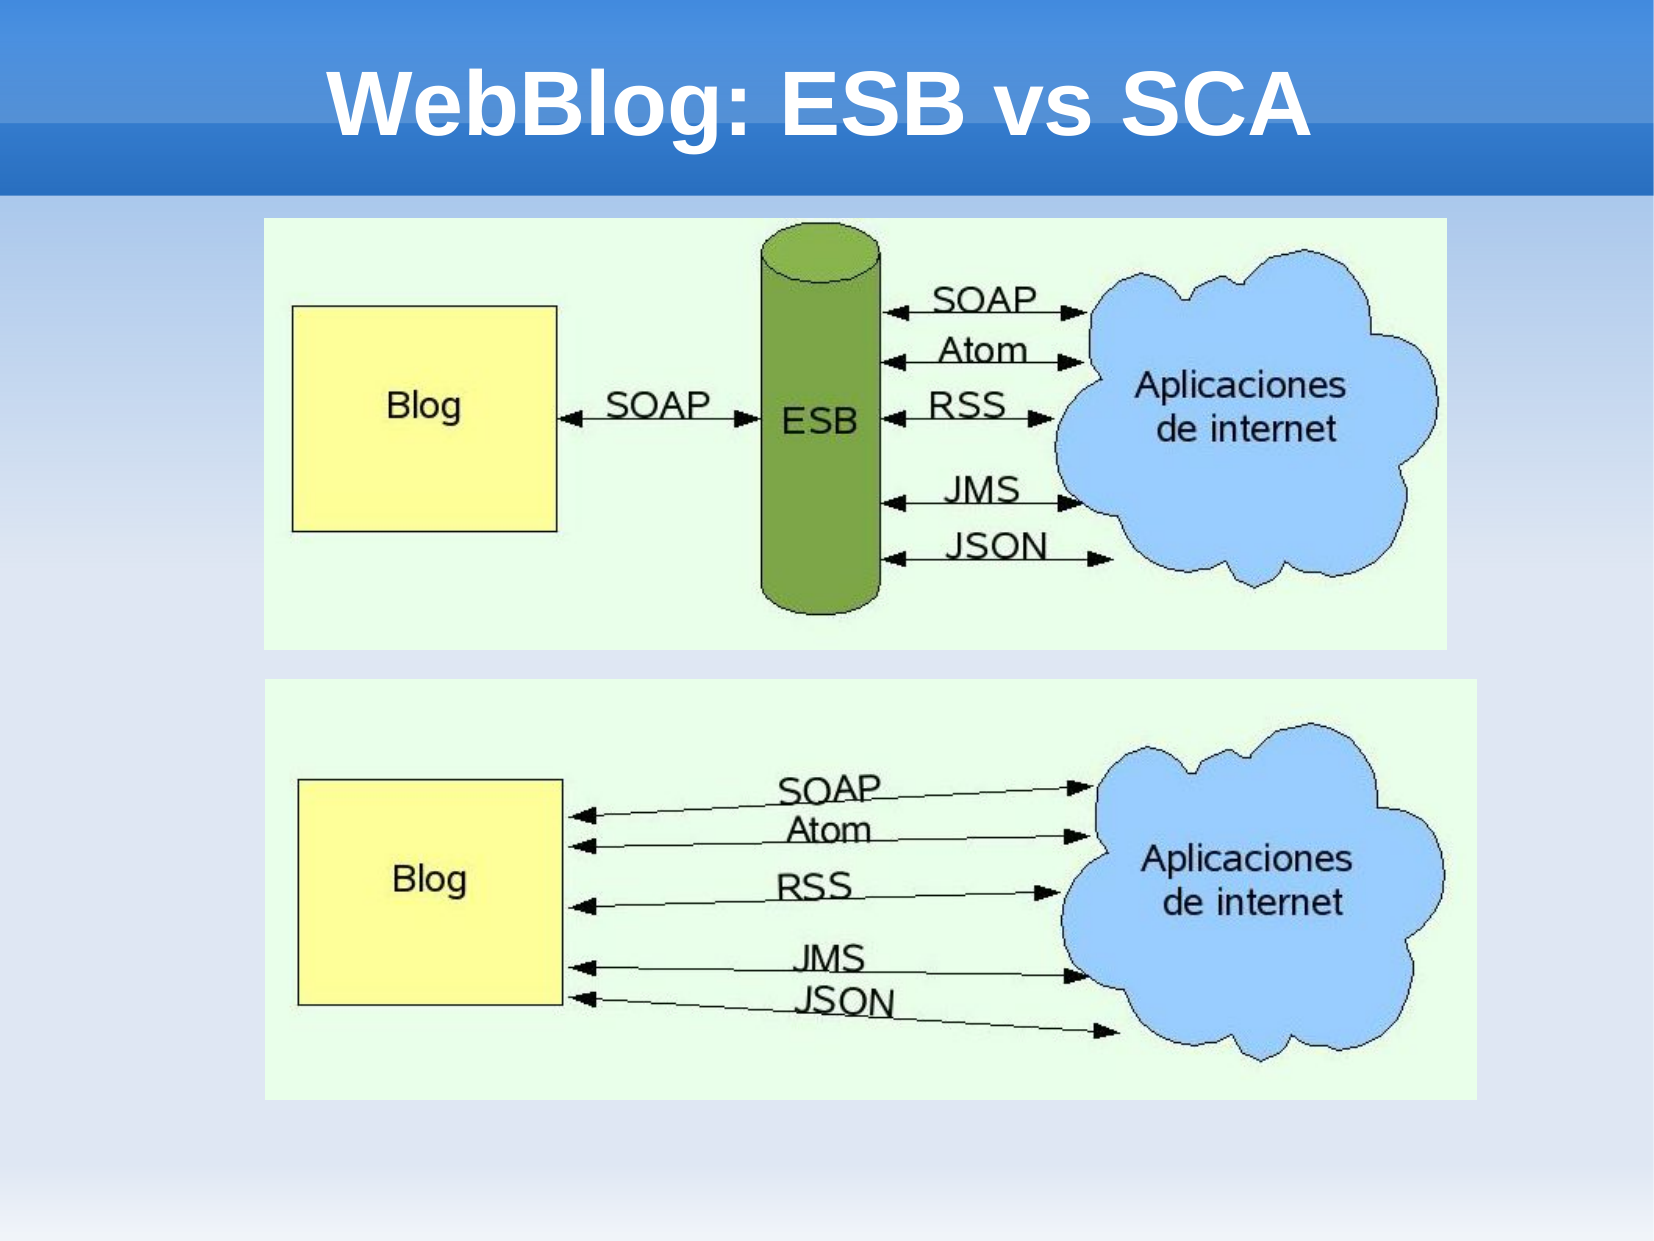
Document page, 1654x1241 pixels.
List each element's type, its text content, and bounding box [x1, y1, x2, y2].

title WebBlog: ESB vs SCA [76, 7, 1565, 200]
picture [0, 0, 1654, 1241]
